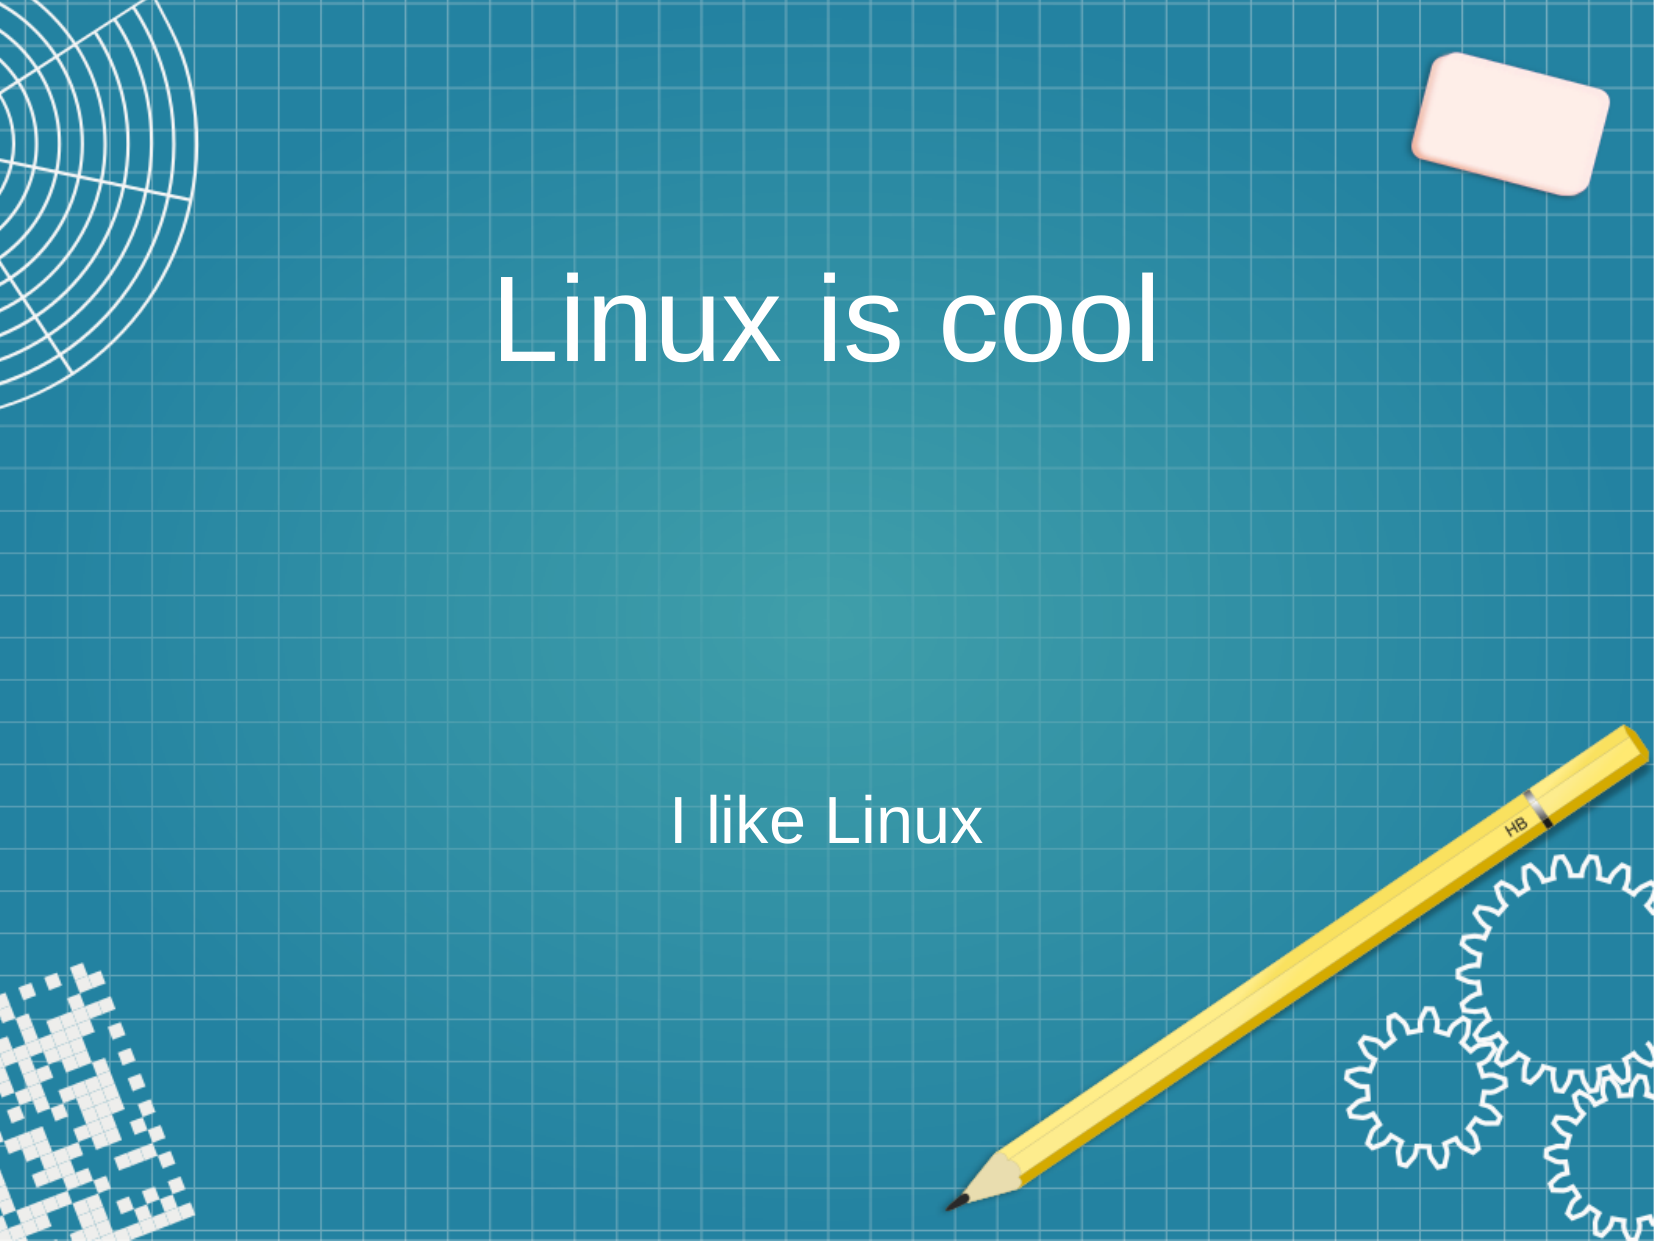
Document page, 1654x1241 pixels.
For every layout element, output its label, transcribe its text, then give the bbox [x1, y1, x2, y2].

title Linux is cool [82, 177, 1571, 461]
picture [0, 0, 1654, 1241]
subtitle I like Linux [82, 519, 1571, 1123]
